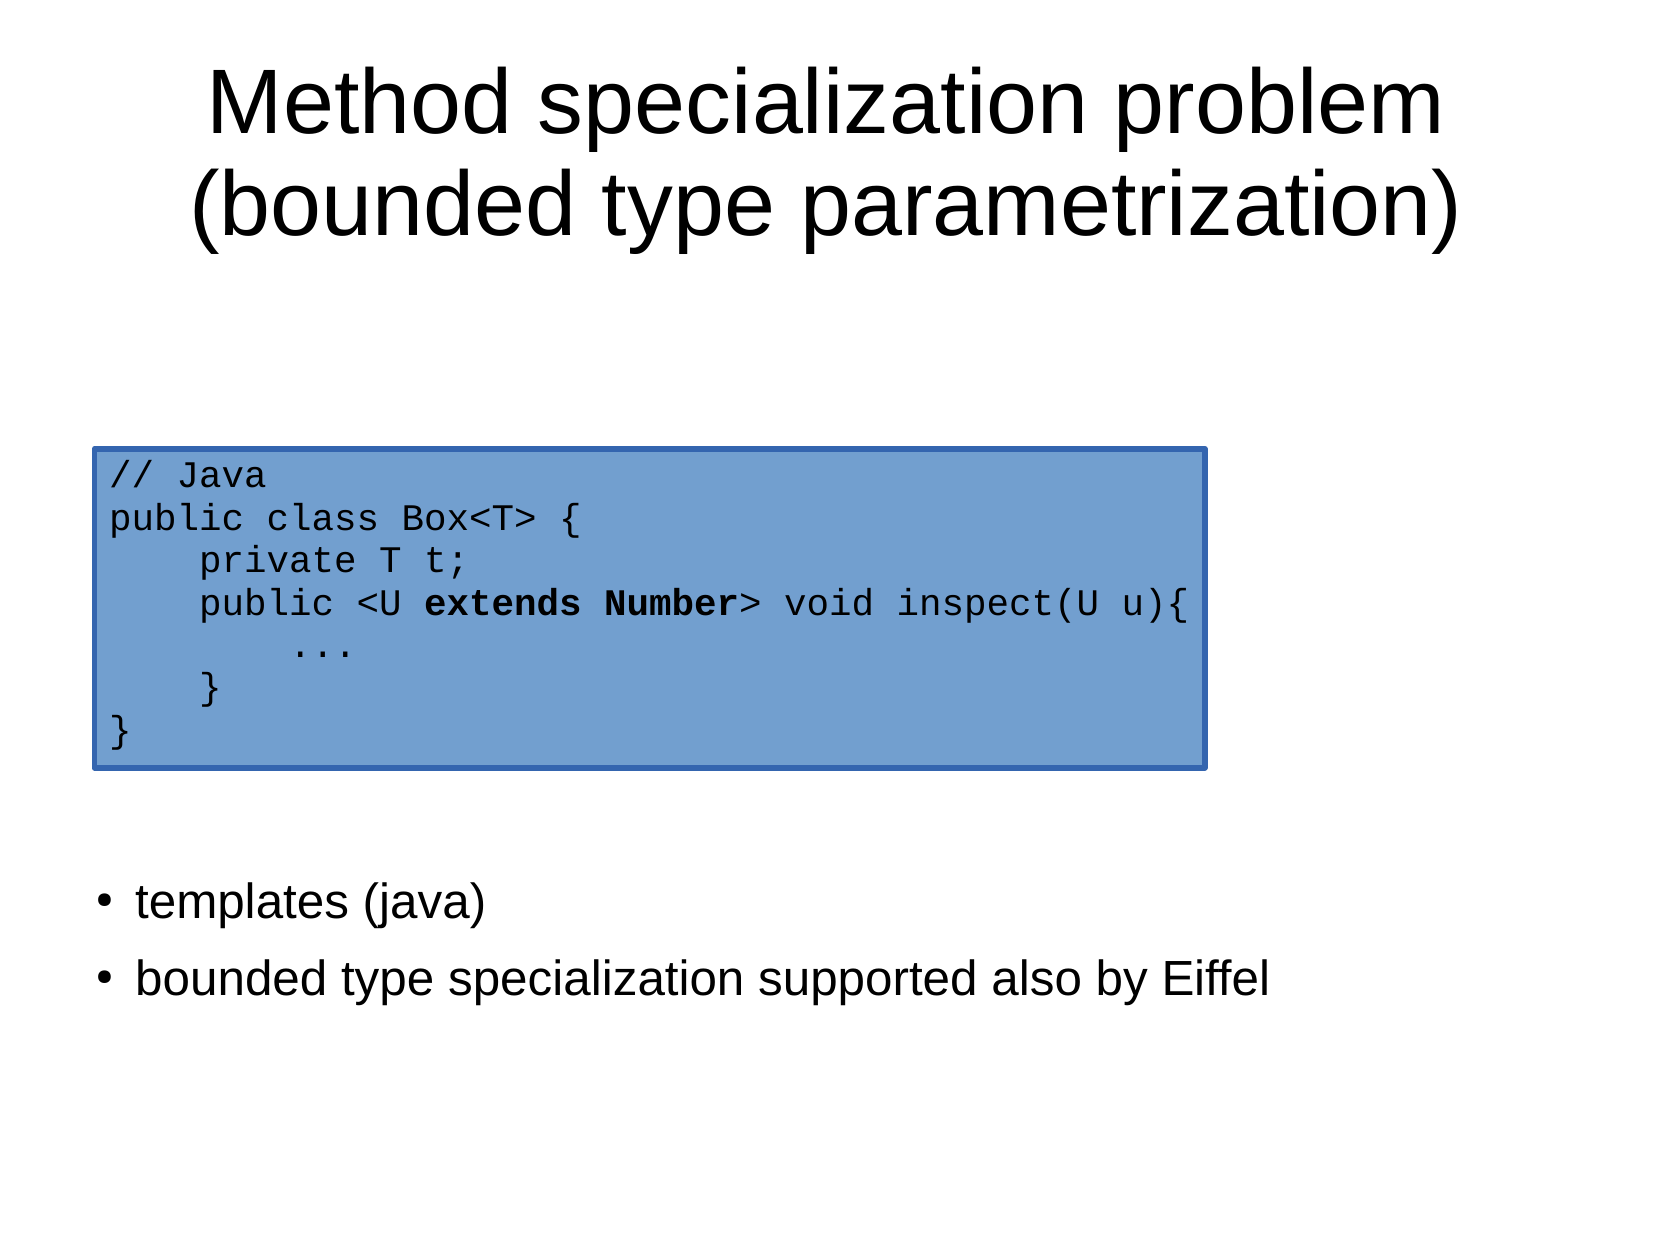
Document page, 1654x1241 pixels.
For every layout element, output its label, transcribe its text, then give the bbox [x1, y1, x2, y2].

list templates (java) bounded type specialization supported also by Eiffel [82, 874, 1571, 1010]
title Method specialization problem (bounded type parametrization) [82, 49, 1571, 257]
text_box // Java public class Box<T> { private T t; public <U extends Number> void inspect(U u){ ... } } [94, 448, 1205, 768]
